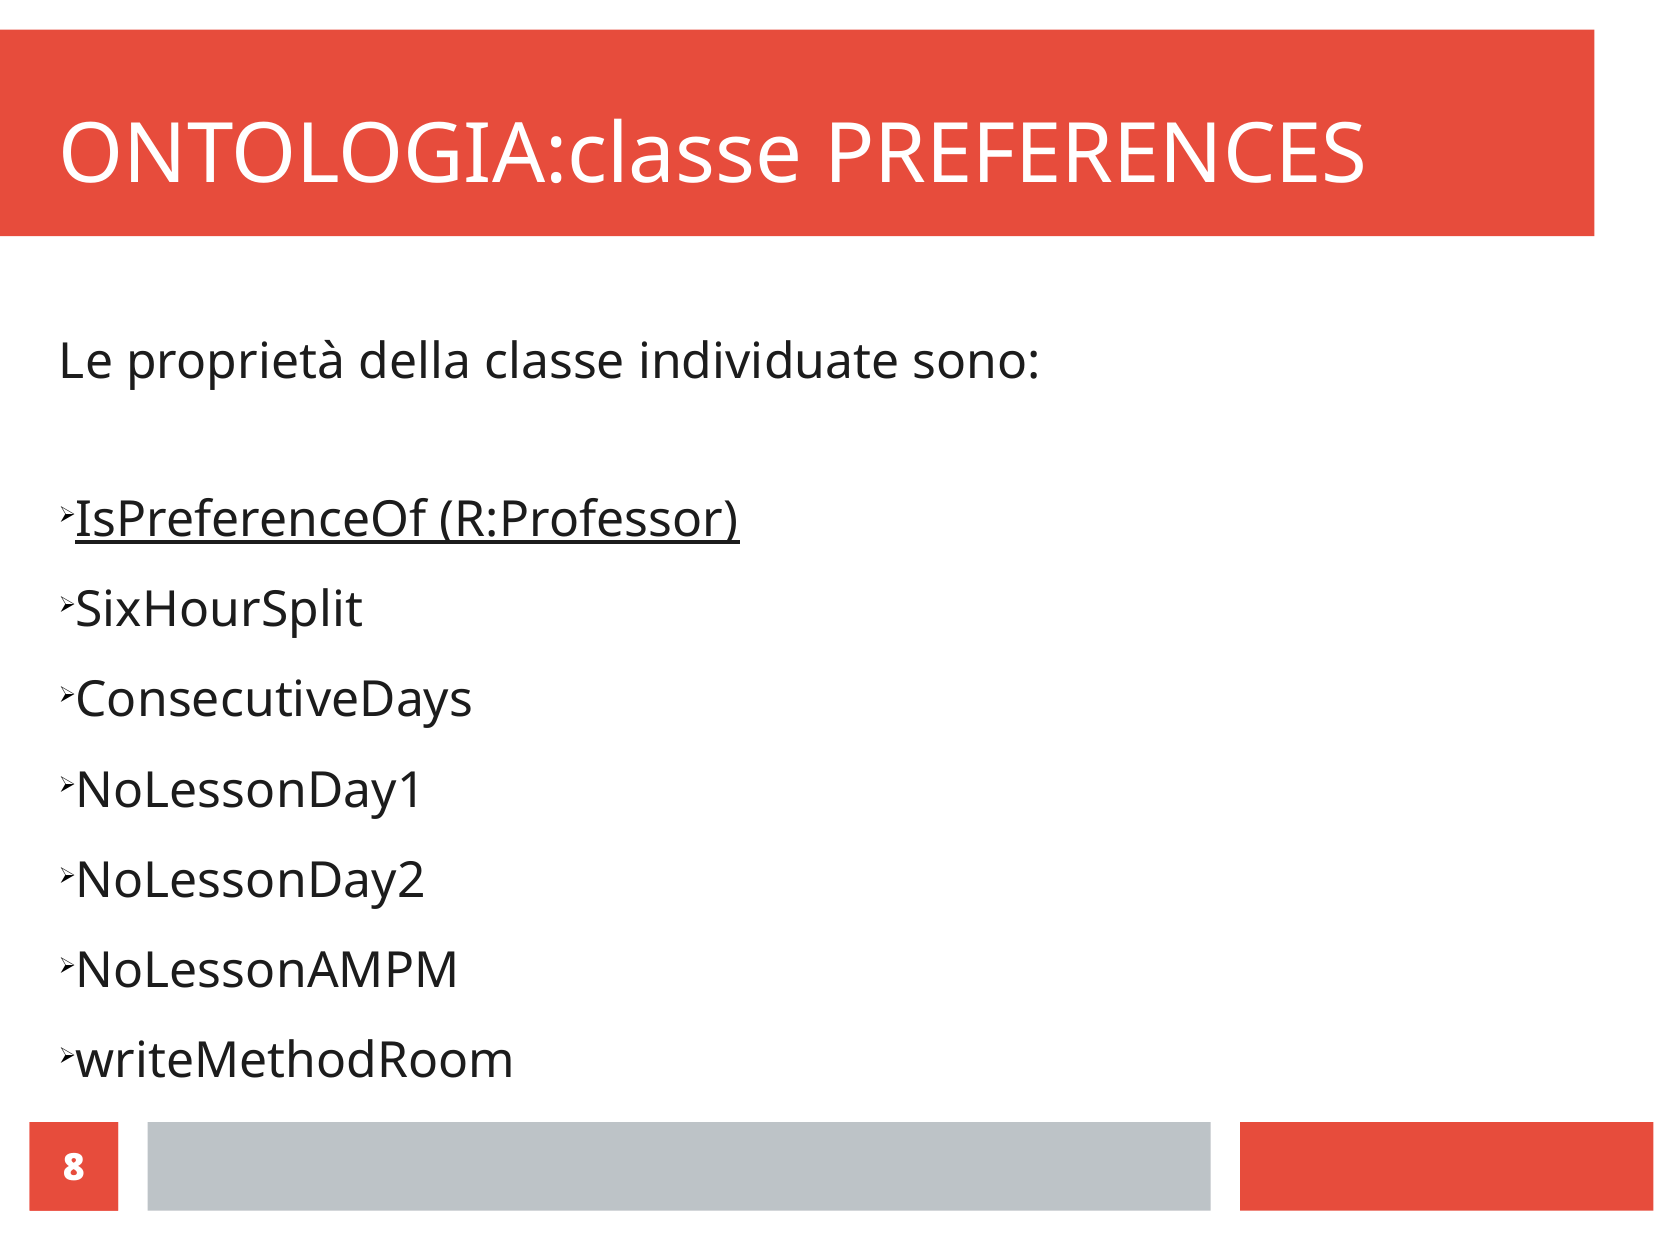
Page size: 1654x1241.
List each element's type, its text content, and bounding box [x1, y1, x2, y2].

title ONTOLOGIA:classe PREFERENCES [59, 59, 1595, 207]
list Le proprietà della classe individuate sono: IsPreferenceOf (R:Professor) SixHourSplit ConsecutiveDays NoLessonDay1 NoLessonDay2 NoLessonAMPM writeMethodRoom [59, 324, 1565, 1093]
